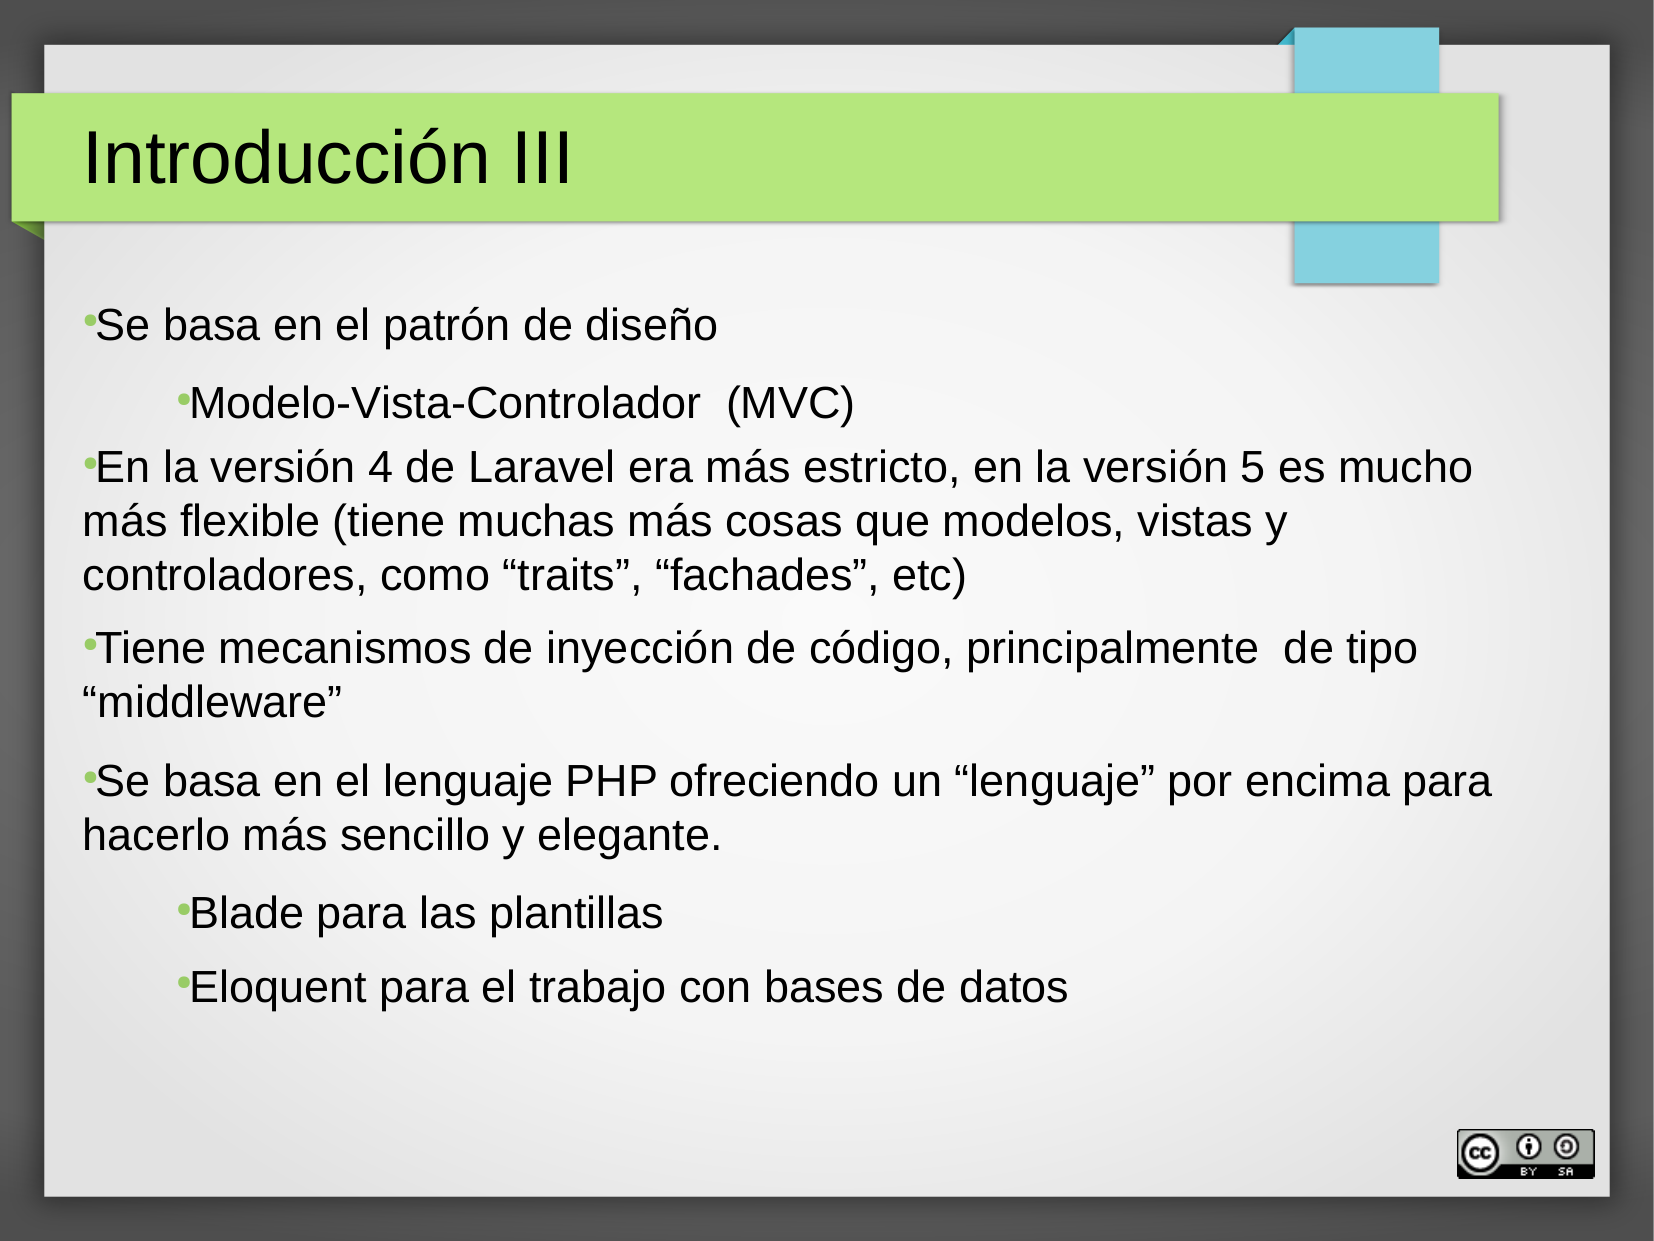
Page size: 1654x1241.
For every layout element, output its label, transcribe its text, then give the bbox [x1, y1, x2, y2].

picture [0, 0, 1654, 1241]
title Introducción III [82, 94, 1264, 213]
list Se basa en el patrón de diseño Modelo-Vista-Controlador (MVC) En la versión 4 de Laravel era más estricto, en la versión 5 es mucho más flexible (tiene muchas más cosas que modelos, vistas y controladores, como “traits”, “fachades”, etc) Tiene mecanismos de inyección de código, principalmente de tipo “middleware” Se basa en el lenguaje PHP ofreciendo un “lenguaje” por encima para hacerlo más sencillo y elegante. Blade para las plantillas Eloquent para el trabajo con bases de datos [82, 295, 1571, 1015]
